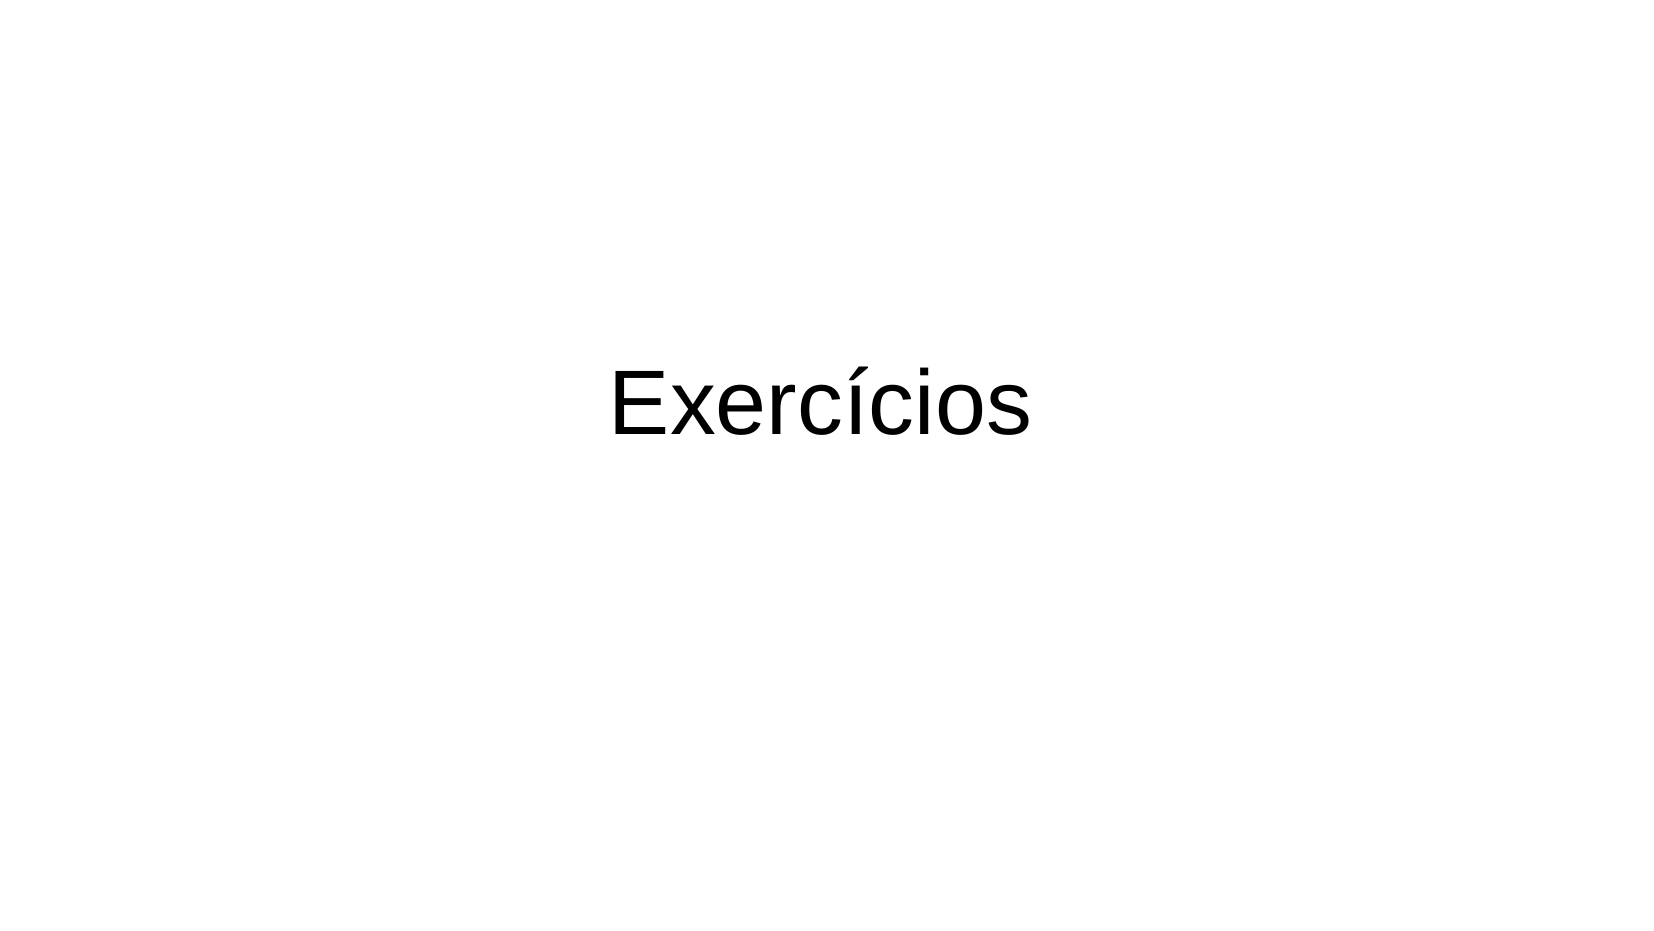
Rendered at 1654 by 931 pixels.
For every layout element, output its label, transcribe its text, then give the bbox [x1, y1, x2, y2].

title Exercícios [76, 324, 1565, 481]
